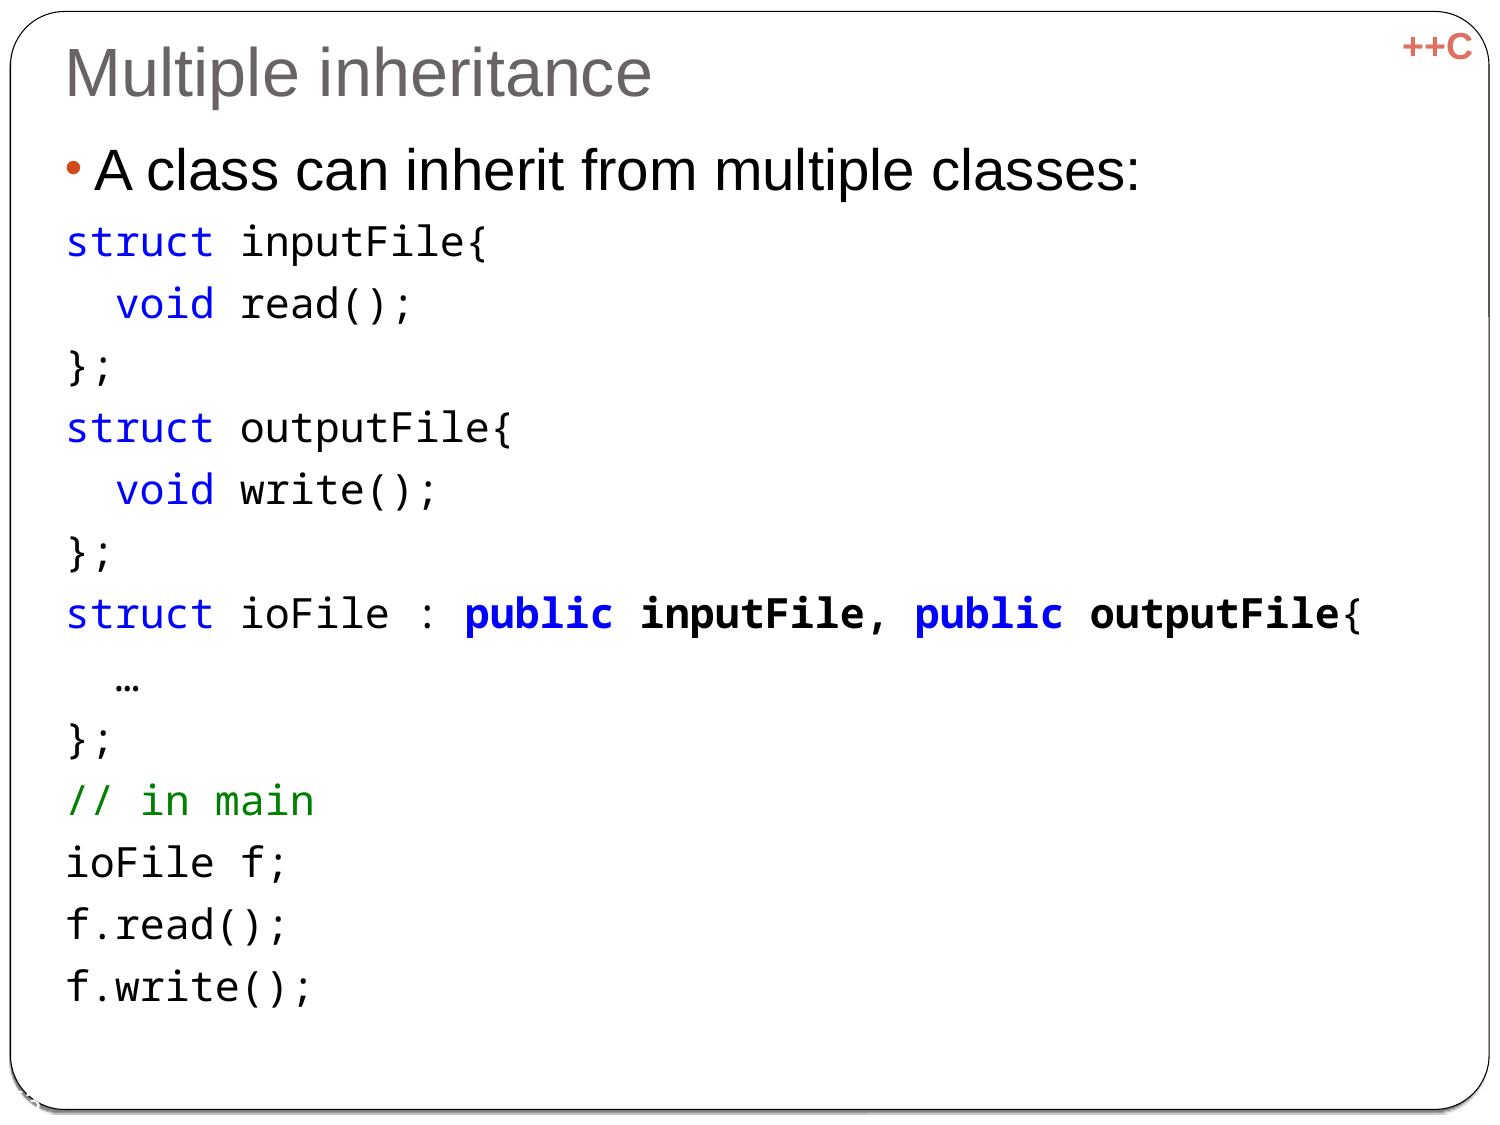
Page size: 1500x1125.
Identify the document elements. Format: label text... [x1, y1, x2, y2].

list A class can inherit from multiple classes: struct inputFile{ void read(); }; struct outputFile{ void write(); }; struct ioFile : public inputFile, public outputFile{ … }; // in main ioFile f; f.read(); f.write(); [50, 125, 1450, 1025]
slide_number <number> [0, 1074, 50, 1125]
title Multiple inheritance [50, 20, 1450, 125]
